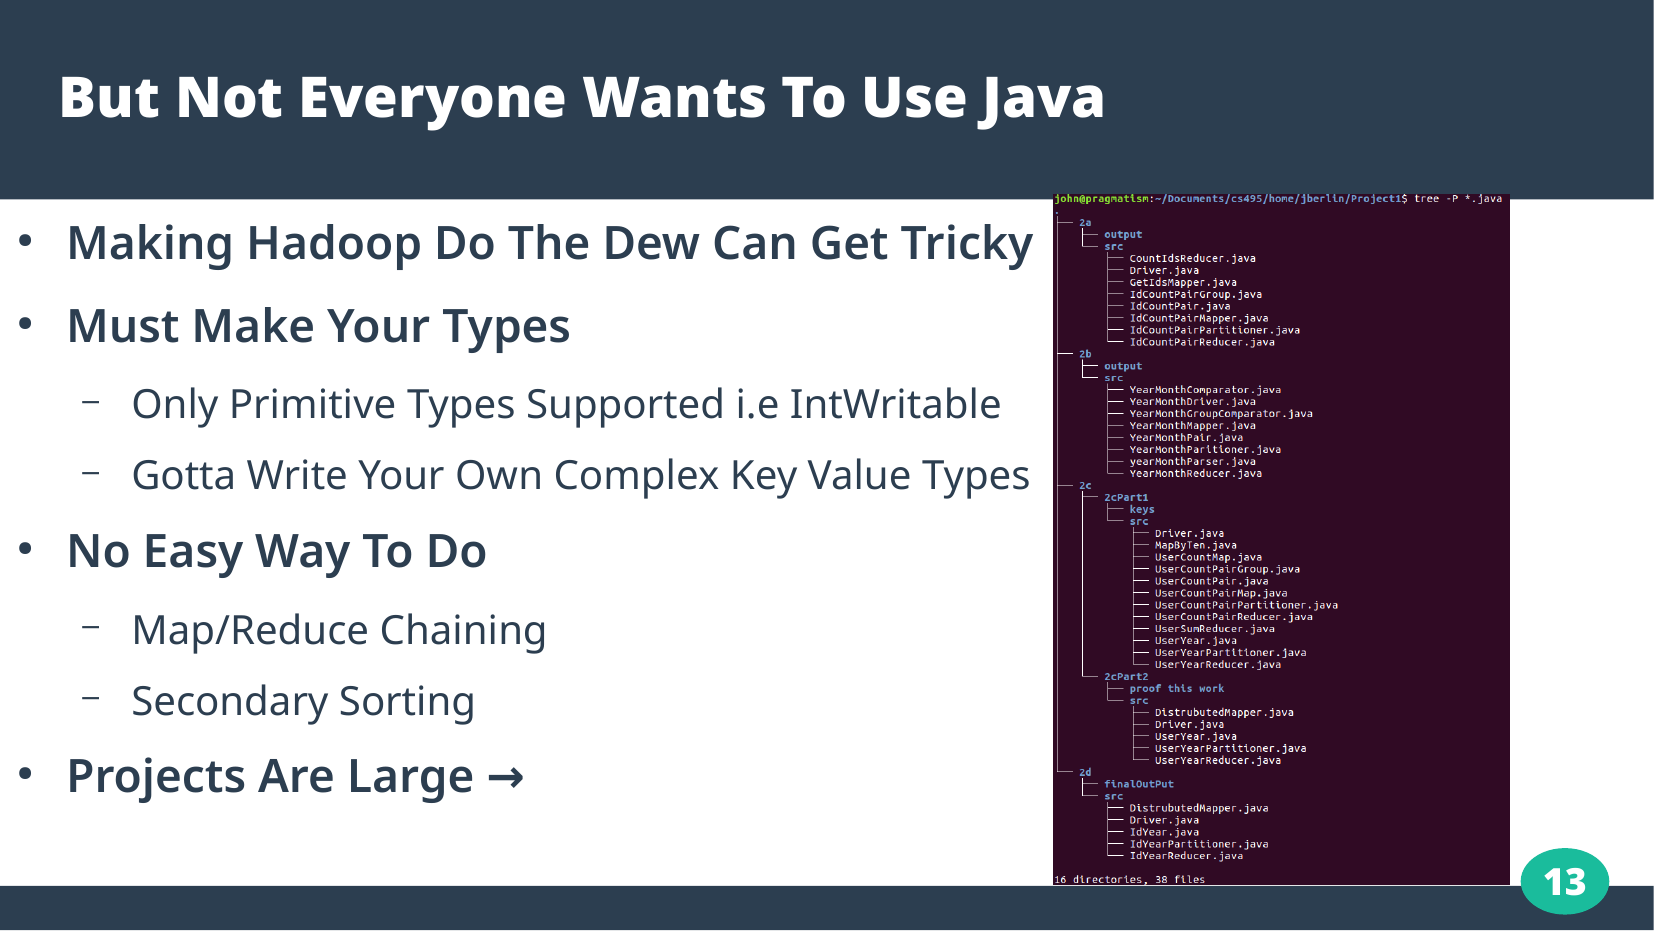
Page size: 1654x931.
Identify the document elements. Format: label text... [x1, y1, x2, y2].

title But Not Everyone Wants To Use Java [59, 37, 1595, 155]
list Making Hadoop Do The Dew Can Get Tricky Must Make Your Types Only Primitive Types Supported i.e IntWritable Gotta Write Your Own Complex Key Value Types No Easy Way To Do Map/Reduce Chaining Secondary Sorting Projects Are Large → [0, 210, 1036, 846]
picture [1053, 194, 1510, 886]
